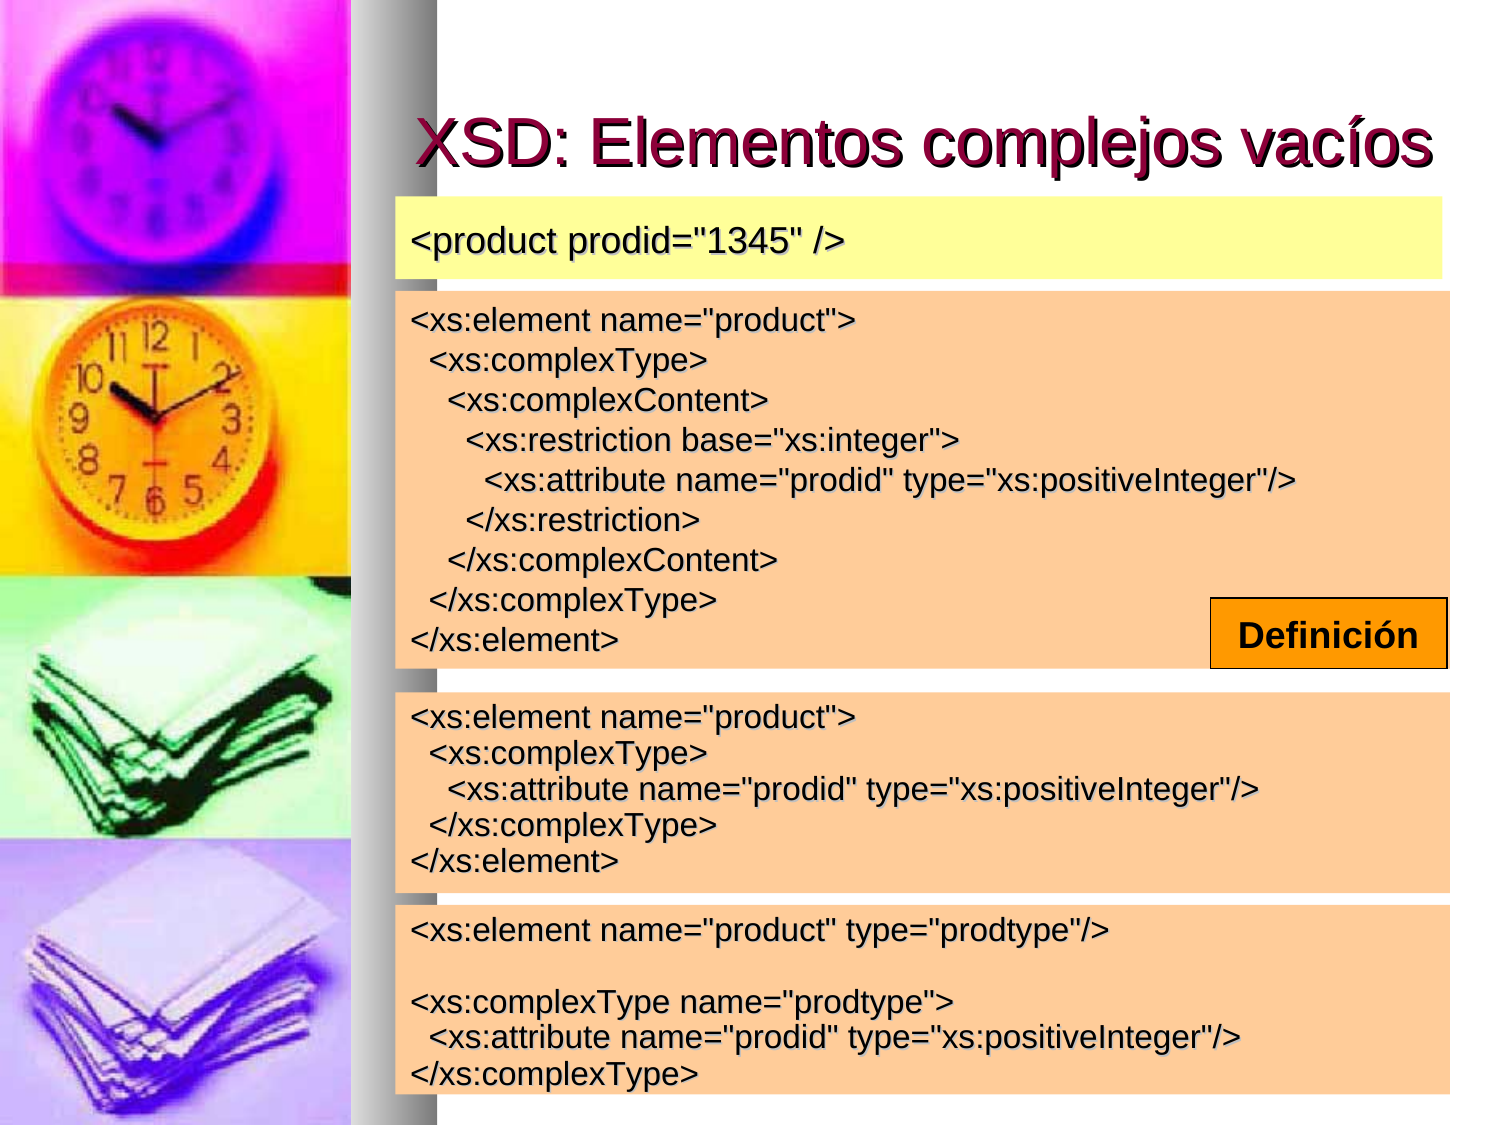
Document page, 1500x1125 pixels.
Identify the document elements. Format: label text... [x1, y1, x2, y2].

text_box <xs:element name="product" type="prodtype"/> <xs:complexType name="prodtype"> <xs:attribute name="prodid" type="xs:positiveInteger"/> </xs:complexType> [395, 904, 1450, 1095]
list <xs:element name="product"> <xs:complexType> <xs:complexContent> <xs:restriction base="xs:integer"> <xs:attribute name="prodid" type="xs:positiveInteger"/> </xs:restriction> </xs:complexContent> </xs:complexType> </xs:element> [395, 290, 1450, 669]
list <product prodid="1345" /> [395, 196, 1443, 280]
picture [0, 0, 351, 1125]
text_box <xs:element name="product"> <xs:complexType> <xs:attribute name="prodid" type="xs:positiveInteger"/> </xs:complexType> </xs:element> [395, 692, 1450, 894]
text_box Definición [1210, 597, 1447, 669]
title XSD: Elementos complejos vacíos [399, 37, 1450, 238]
